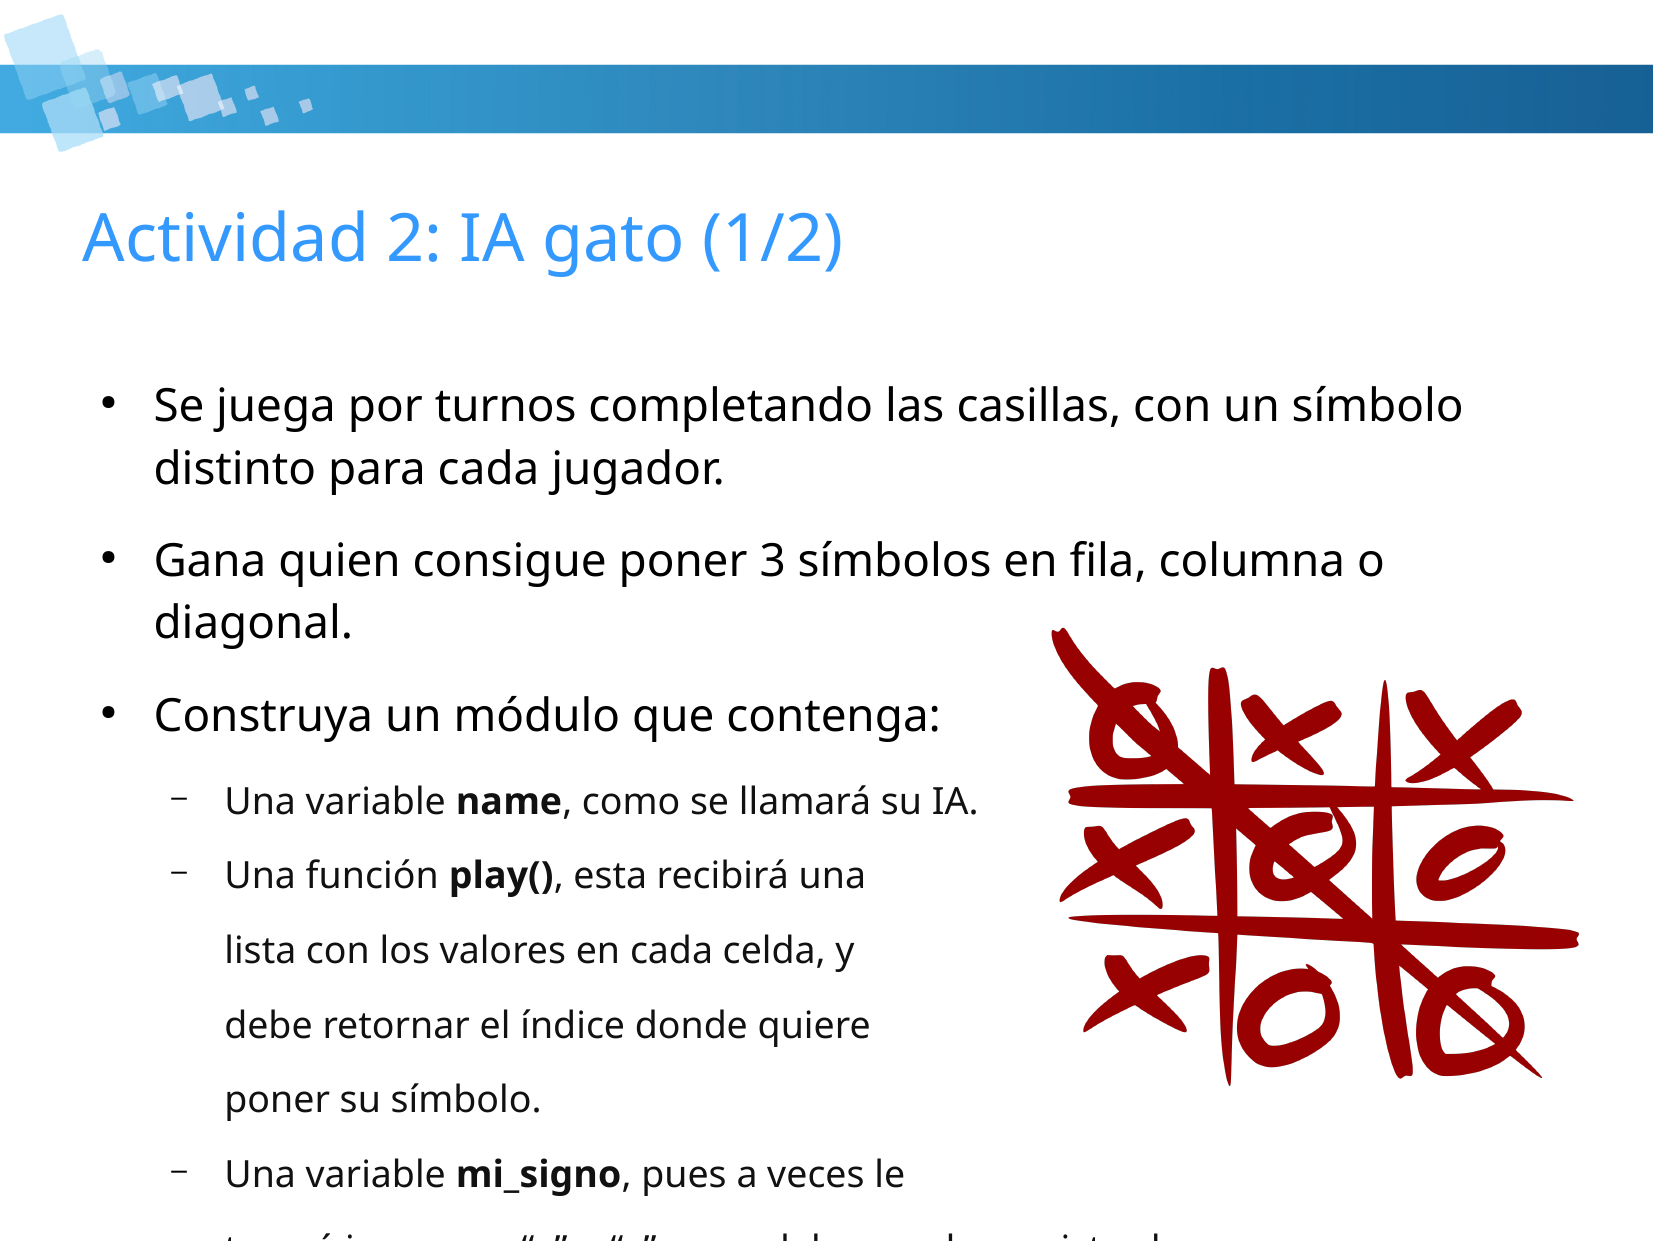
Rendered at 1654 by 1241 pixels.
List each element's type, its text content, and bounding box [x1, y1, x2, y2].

title Actividad 2: IA gato (1/2) [82, 132, 1571, 340]
list Se juega por turnos completando las casillas, con un símbolo distinto para cada jugador. Gana quien consigue poner 3 símbolos en fila, columna o diagonal. Construya un módulo que contenga: Una variable name, como se llamará su IA. Una función play(), esta recibirá una lista con los valores en cada celda, y debe retornar el índice donde quiere poner su símbolo. Una variable mi_signo, pues a veces le tocará jugar con “x” o “o” y eso debe quedar registrado. [82, 372, 1571, 1175]
picture [0, 0, 1653, 1238]
